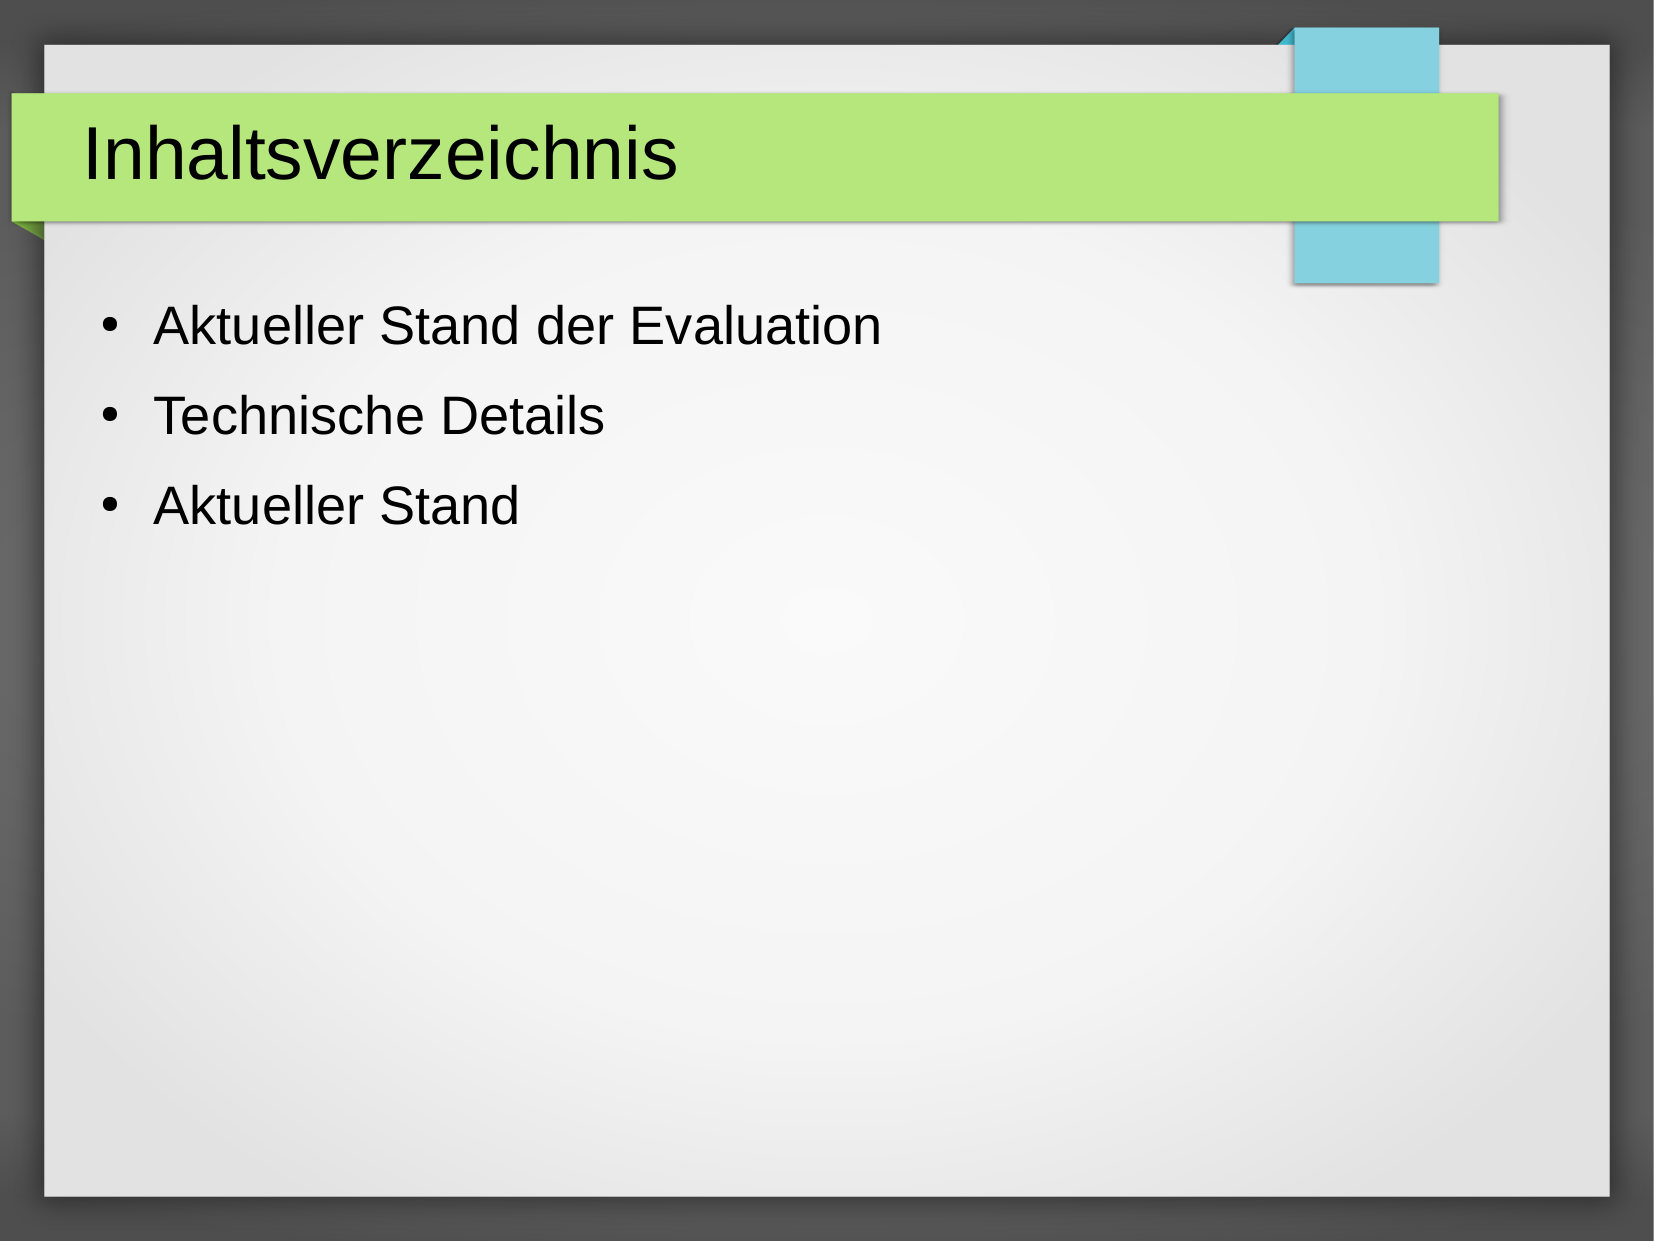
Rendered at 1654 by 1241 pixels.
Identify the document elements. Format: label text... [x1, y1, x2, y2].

title Inhaltsverzeichnis [82, 94, 1264, 213]
picture [0, 0, 1654, 1241]
list Aktueller Stand der Evaluation Technische Details Aktueller Stand [82, 295, 1571, 1015]
